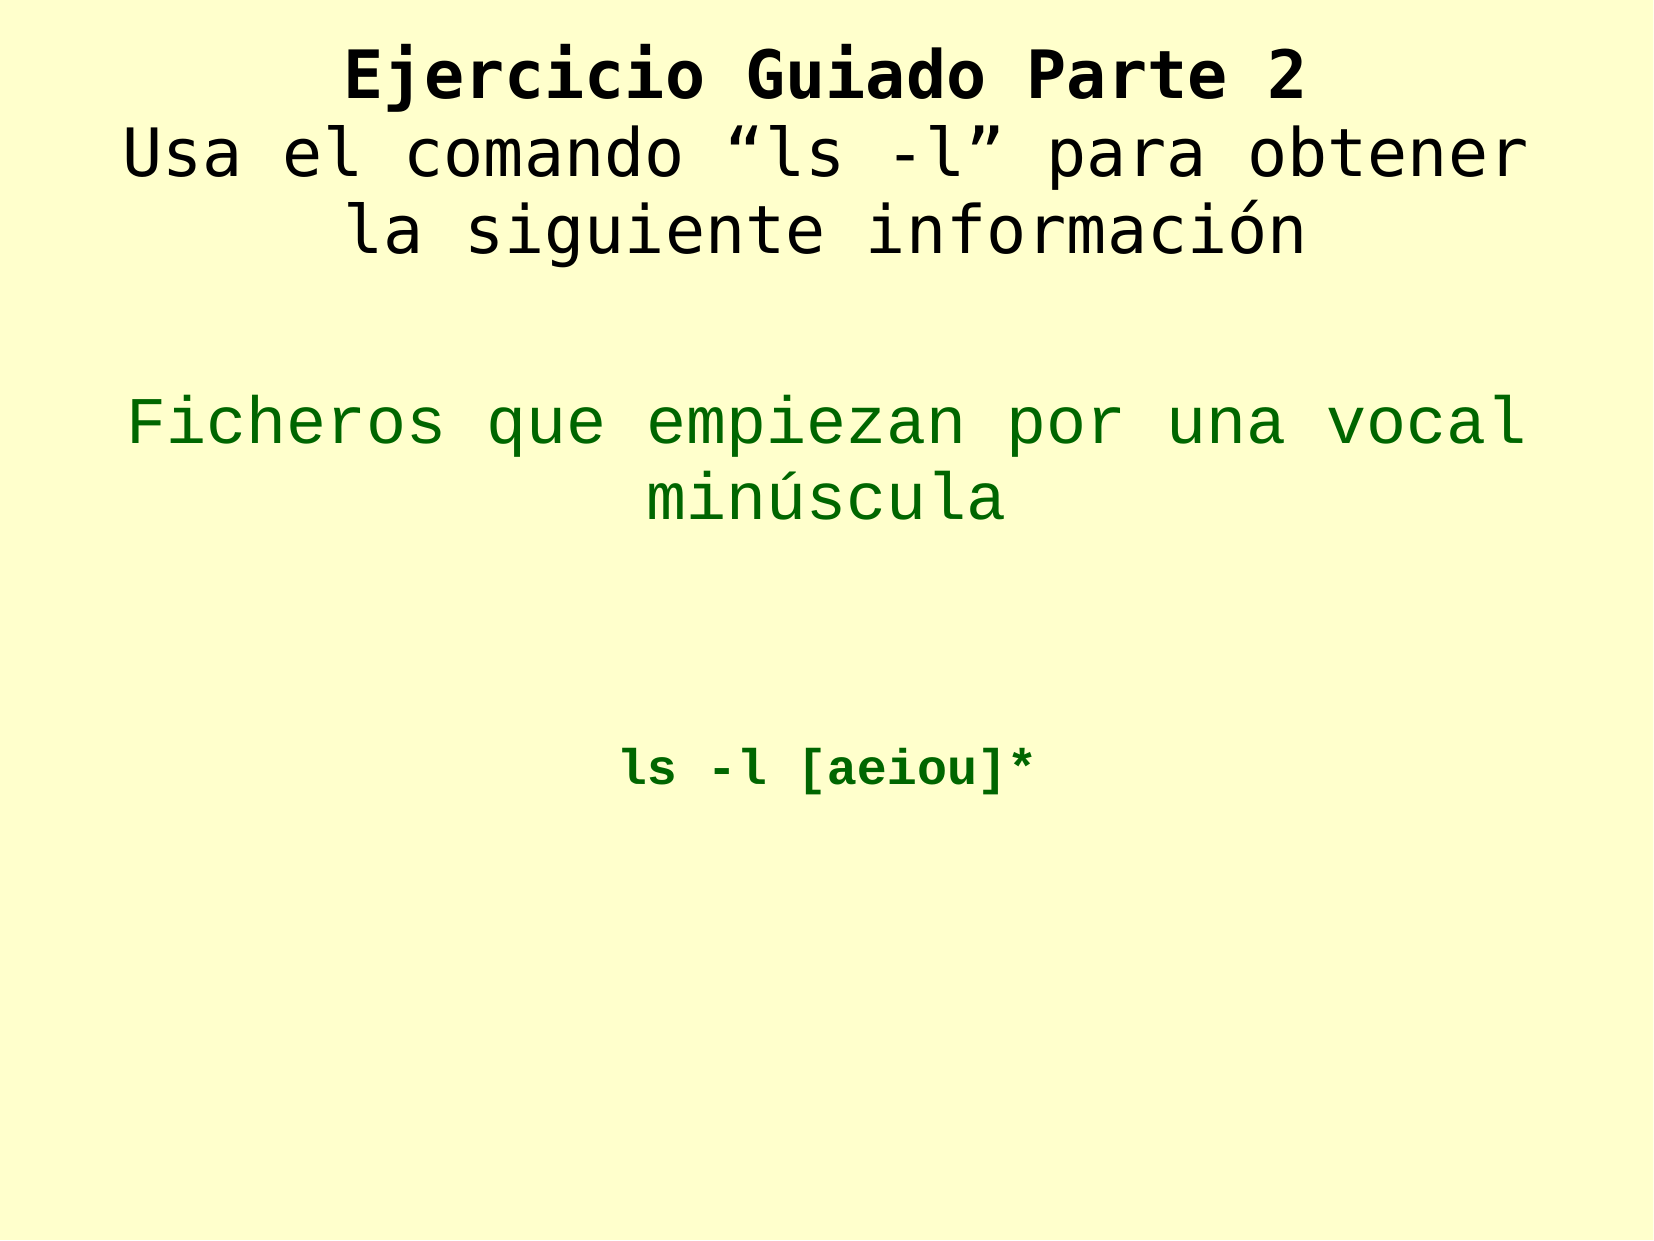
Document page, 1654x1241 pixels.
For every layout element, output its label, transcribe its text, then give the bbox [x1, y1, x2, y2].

title Ejercicio Guiado Parte 2 Usa el comando “ls -l” para obtener la siguiente información [82, 36, 1571, 270]
text_box Ficheros que empiezan por una vocal minúscula [0, 381, 1654, 547]
text_box ls -l [aeiou]* [0, 735, 1654, 857]
